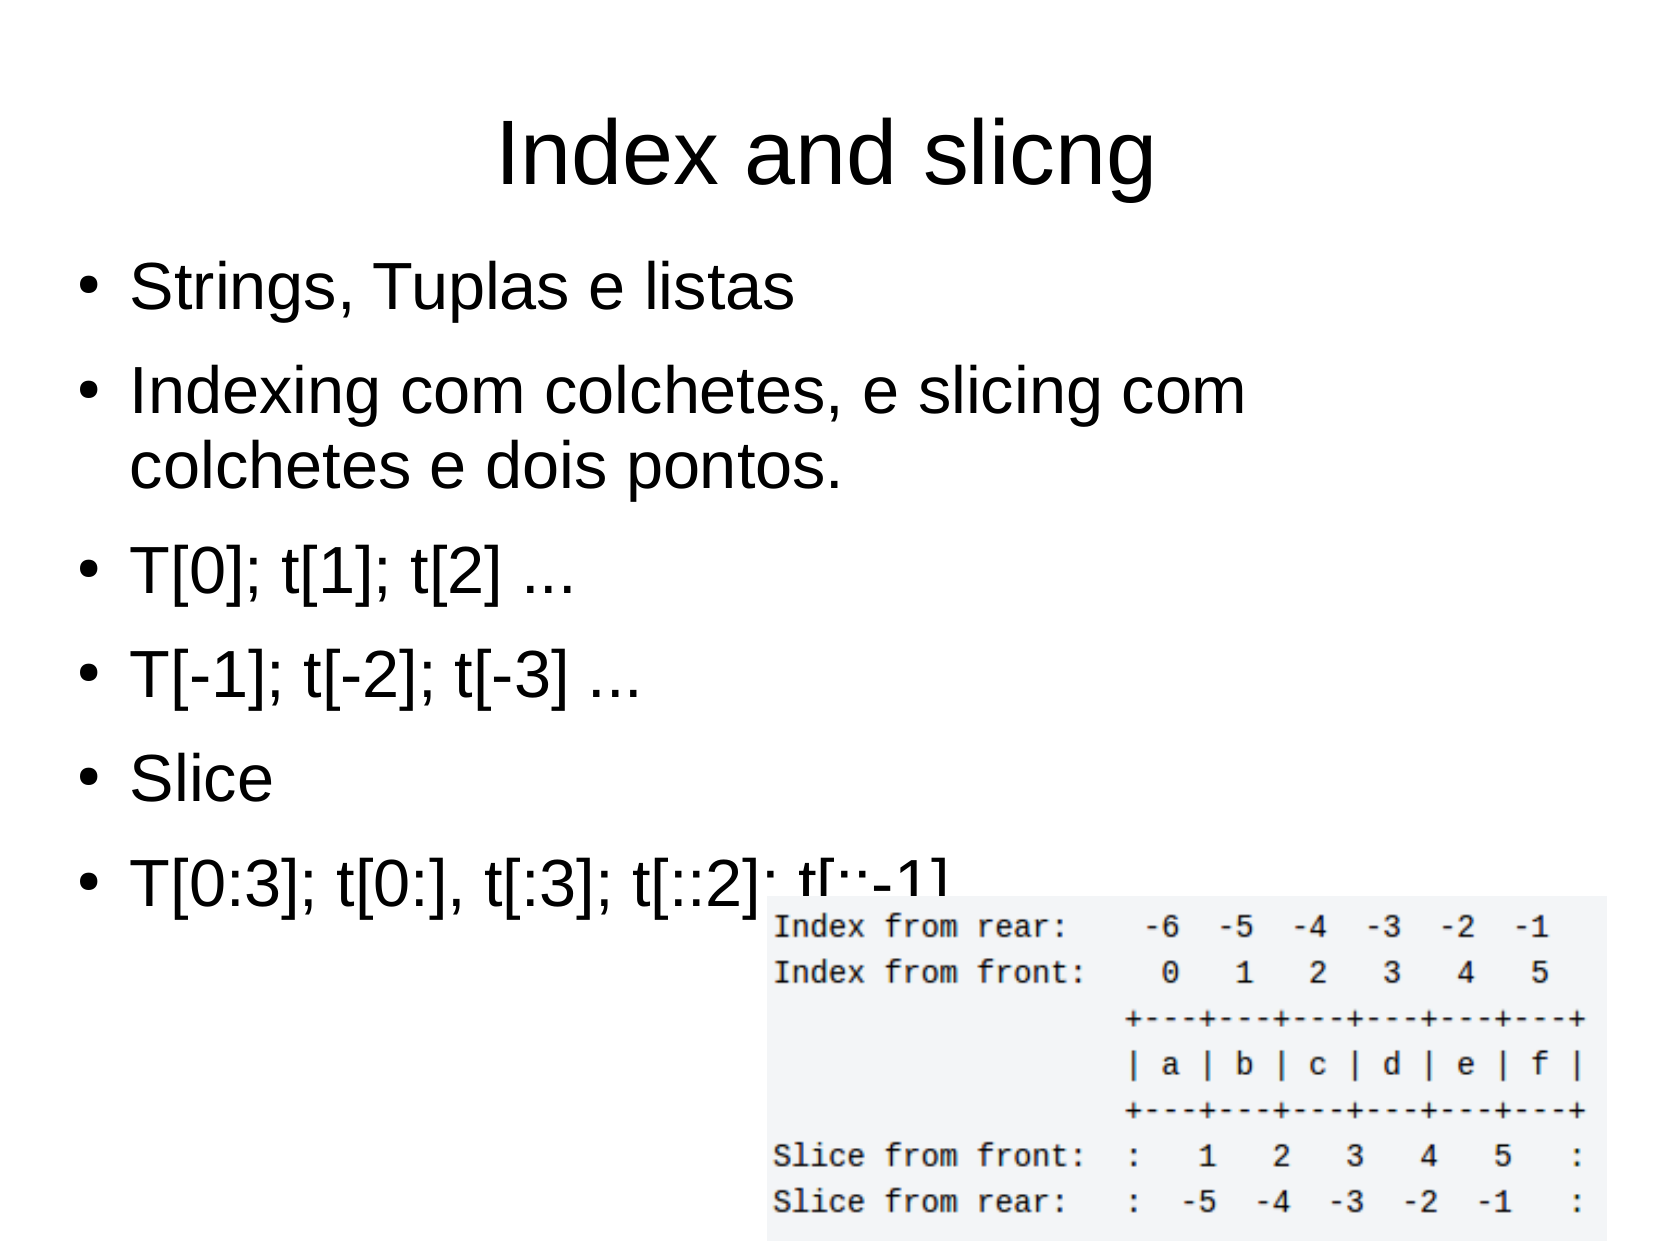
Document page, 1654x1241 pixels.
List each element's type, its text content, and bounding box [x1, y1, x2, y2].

title Index and slicng [82, 49, 1571, 257]
picture [767, 896, 1607, 1241]
list Strings, Tuplas e listas Indexing com colchetes, e slicing com colchetes e dois pontos. T[0]; t[1]; t[2] ... T[-1]; t[-2]; t[-3] ... Slice T[0:3]; t[0:], t[:3]; t[::2]; t[::-1] [59, 249, 1548, 969]
